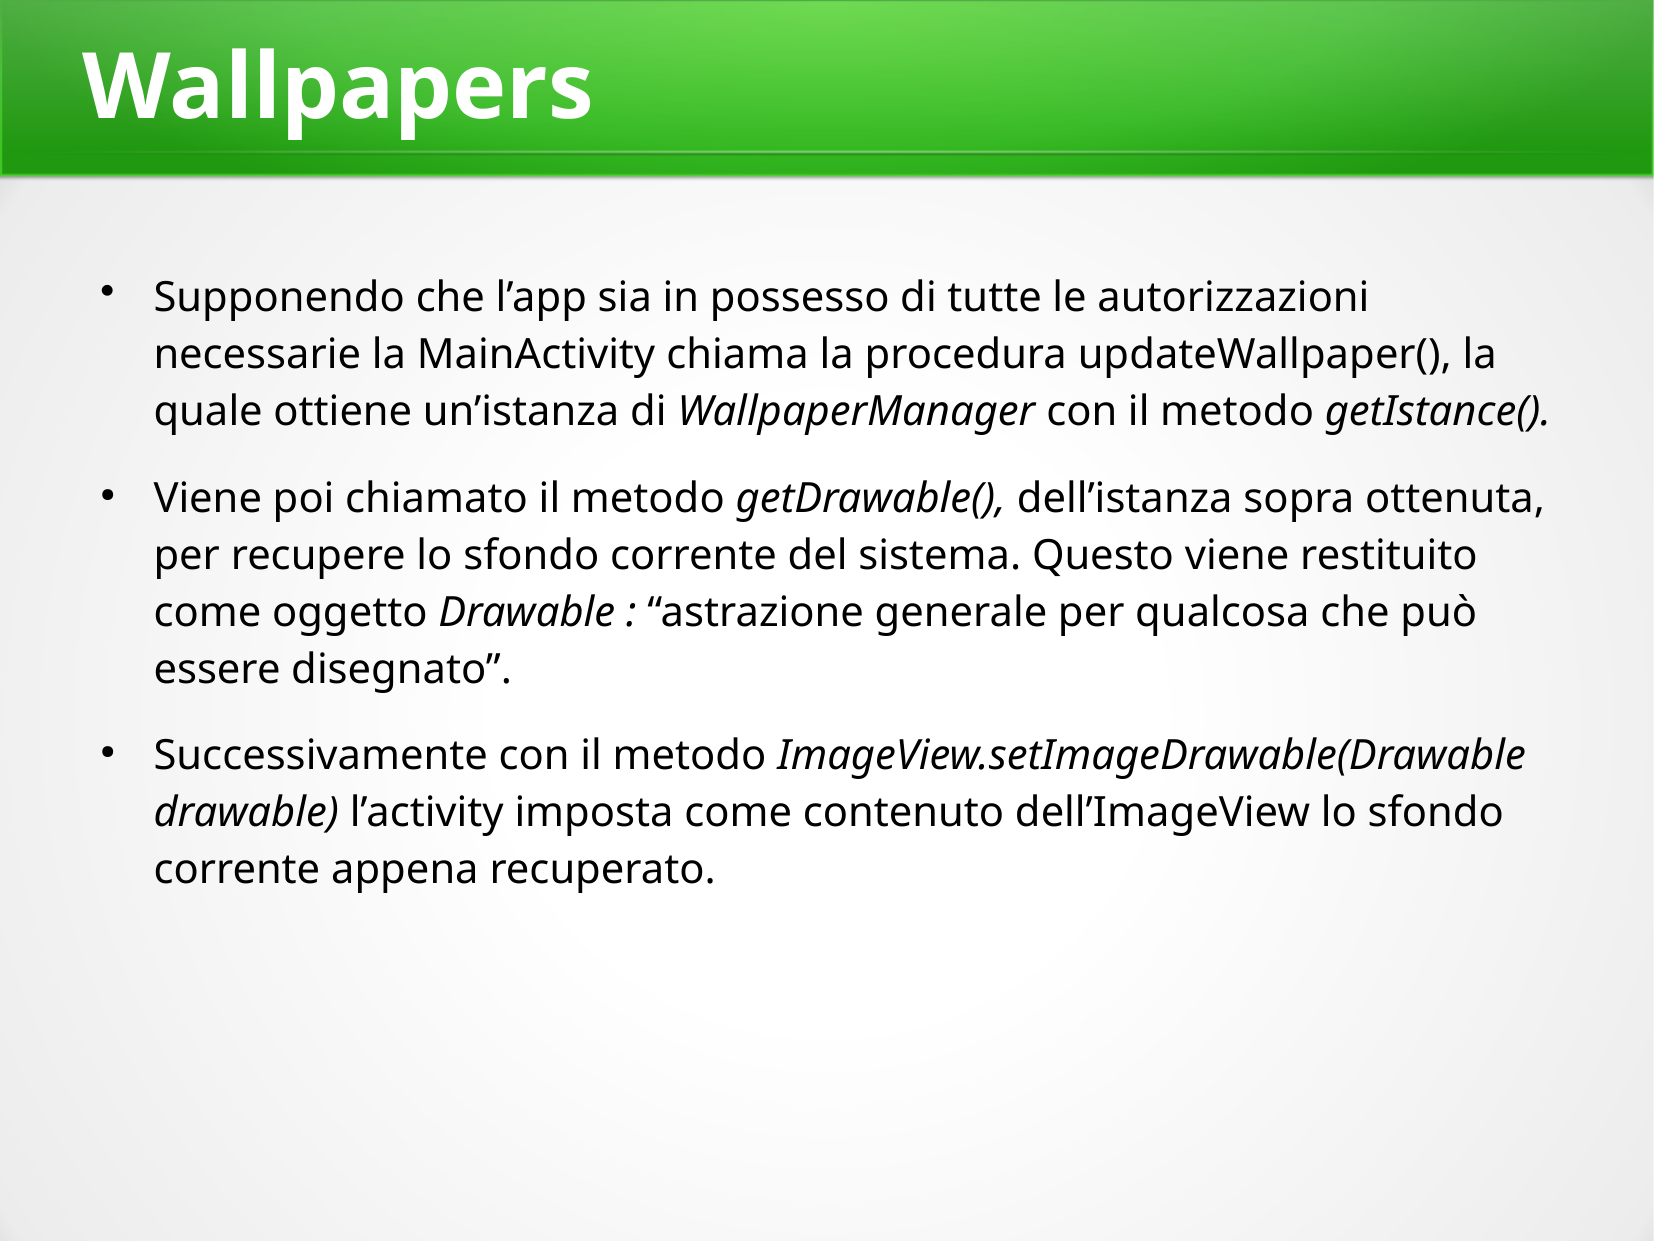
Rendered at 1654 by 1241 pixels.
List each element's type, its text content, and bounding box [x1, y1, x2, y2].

list Supponendo che l’app sia in possesso di tutte le autorizzazioni necessarie la MainActivity chiama la procedura updateWallpaper(), la quale ottiene un’istanza di WallpaperManager con il metodo getIstance(). Viene poi chiamato il metodo getDrawable(), dell’istanza sopra ottenuta, per recupere lo sfondo corrente del sistema. Questo viene restituito come oggetto Drawable : “astrazione generale per qualcosa che può essere disegnato”. Successivamente con il metodo ImageView.setImageDrawable(Drawable drawable) l’activity imposta come contenuto dell’ImageView lo sfondo corrente appena recuperato. [82, 195, 1571, 1052]
picture [0, 0, 1654, 1241]
title Wallpapers [82, 11, 1571, 154]
